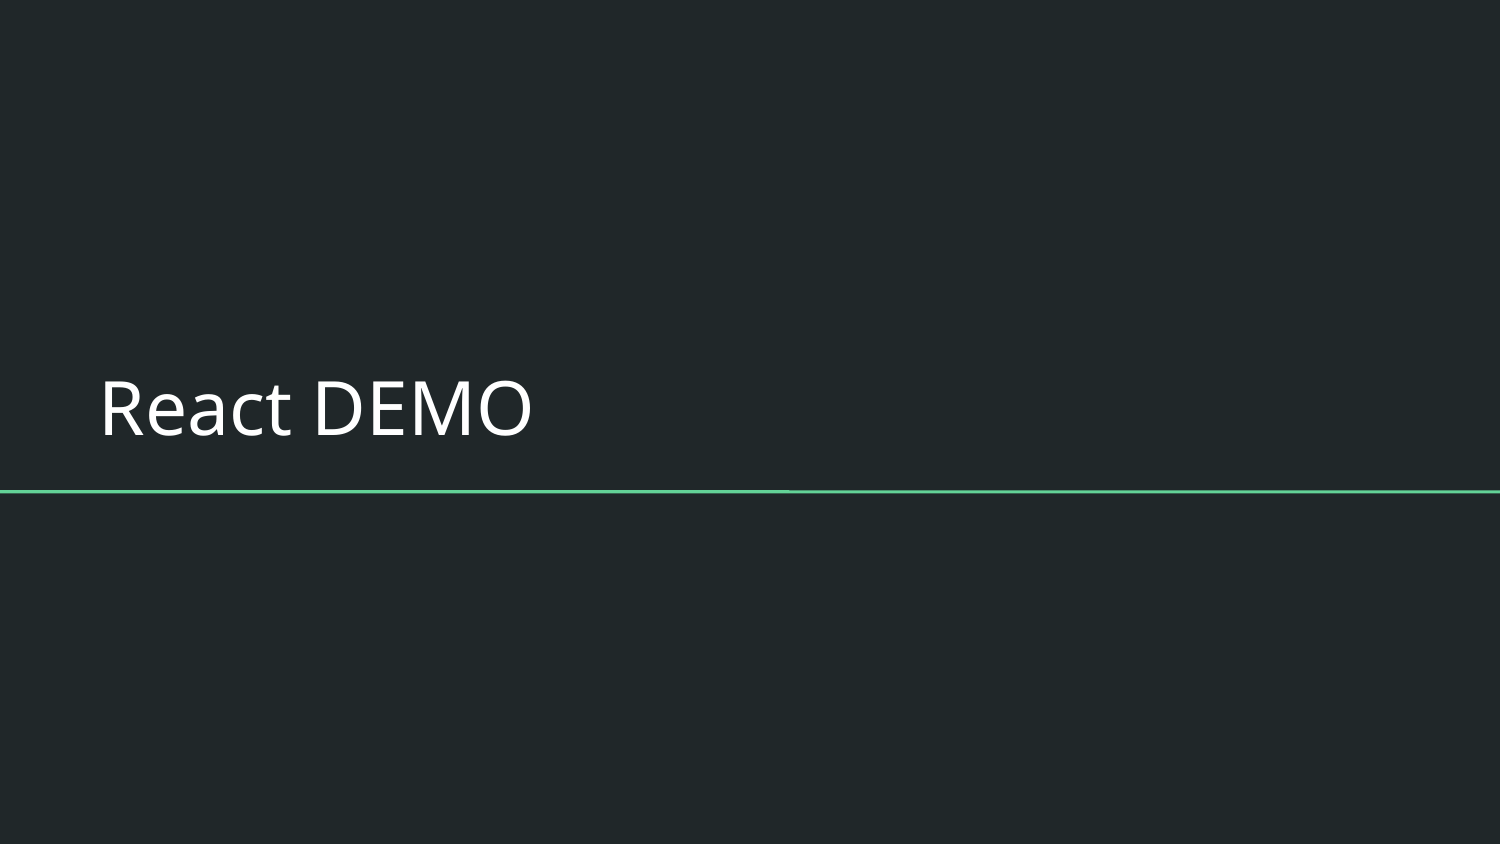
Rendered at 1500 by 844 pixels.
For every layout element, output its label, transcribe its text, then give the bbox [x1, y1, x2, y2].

title React DEMO [83, 337, 1417, 466]
